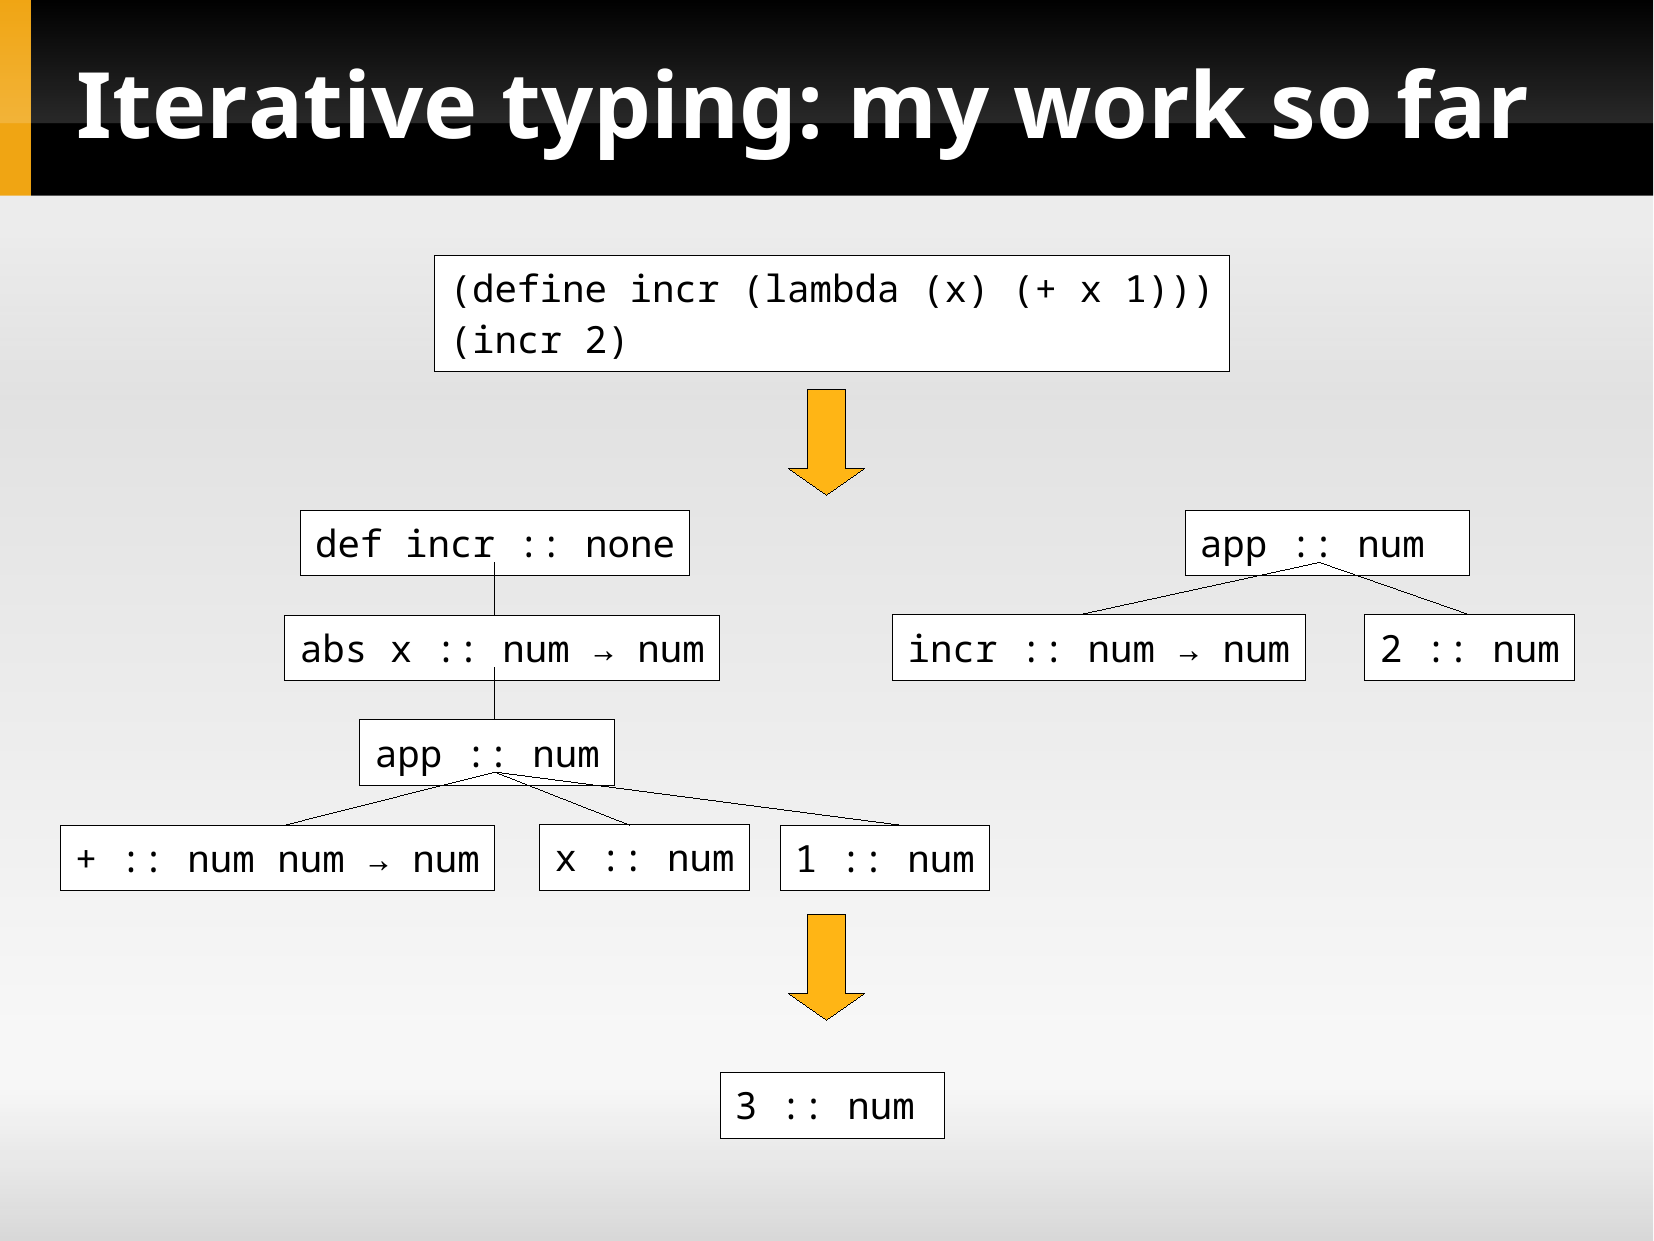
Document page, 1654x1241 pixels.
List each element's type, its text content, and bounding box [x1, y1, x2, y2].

text_box abs x :: num → num [284, 615, 720, 668]
text_box [788, 914, 865, 1021]
text_box + :: num num → num [60, 825, 495, 878]
text_box app :: num [1185, 510, 1470, 563]
text_box 2 :: num [1364, 614, 1575, 667]
text_box 3 :: num [720, 1072, 945, 1126]
text_box (define incr (lambda (x) (+ x 1))) (incr 2) [434, 255, 1230, 345]
text_box app :: num [359, 719, 615, 773]
picture [0, 0, 1654, 1241]
text_box def incr :: none [300, 510, 690, 563]
text_box x :: num [539, 824, 750, 877]
text_box incr :: num → num [892, 614, 1306, 667]
title Iterative typing: my work so far [76, 0, 1565, 208]
text_box 1 :: num [780, 825, 990, 878]
text_box [788, 389, 865, 496]
